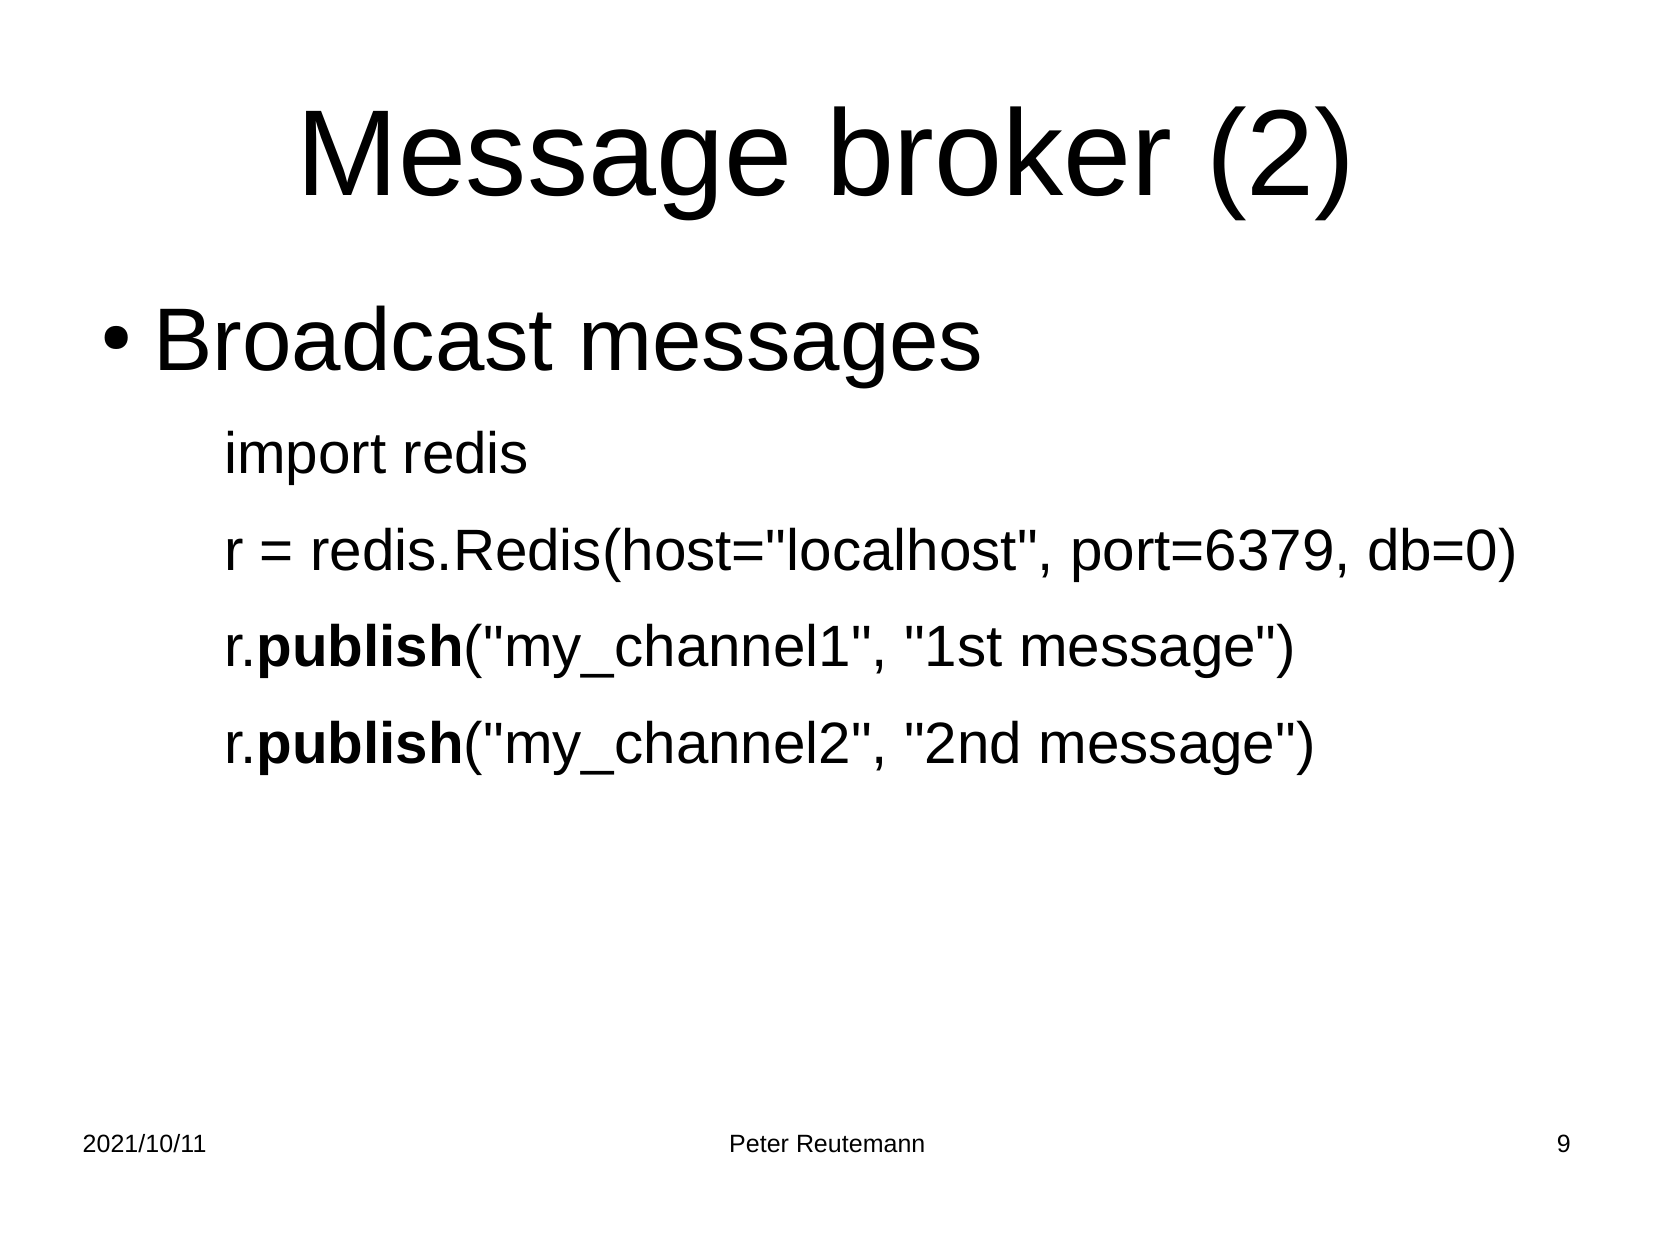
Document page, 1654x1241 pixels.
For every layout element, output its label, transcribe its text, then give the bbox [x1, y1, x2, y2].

title Message broker (2) [82, 49, 1571, 257]
list Broadcast messages import redis r = redis.Redis(host="localhost", port=6379, db=0) r.publish("my_channel1", "1st message") r.publish("my_channel2", "2nd message") [82, 290, 1571, 1010]
